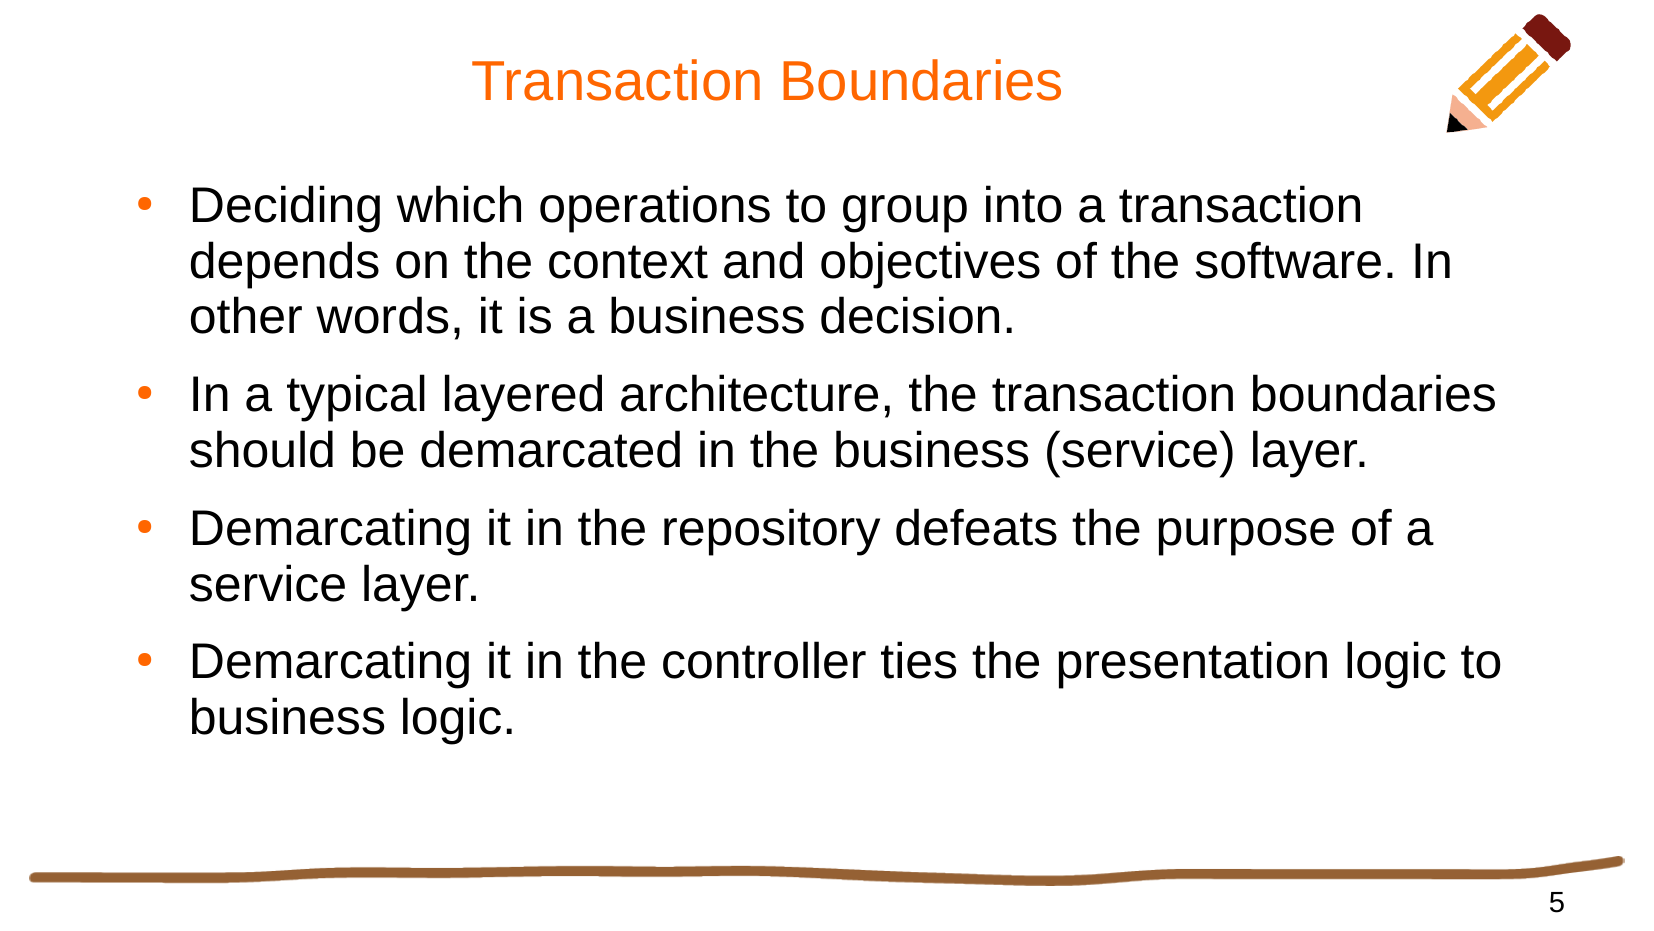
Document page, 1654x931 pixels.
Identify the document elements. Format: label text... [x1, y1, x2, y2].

picture [29, 856, 1625, 886]
title Transaction Boundaries [88, 29, 1447, 133]
picture [1446, 14, 1571, 133]
list Deciding which operations to group into a transaction depends on the context and objectives of the software. In other words, it is a business decision. In a typical layered architecture, the transaction boundaries should be demarcated in the business (service) layer. Demarcating it in the repository defeats the purpose of a service layer. Demarcating it in the controller ties the presentation logic to business logic. [118, 177, 1565, 827]
